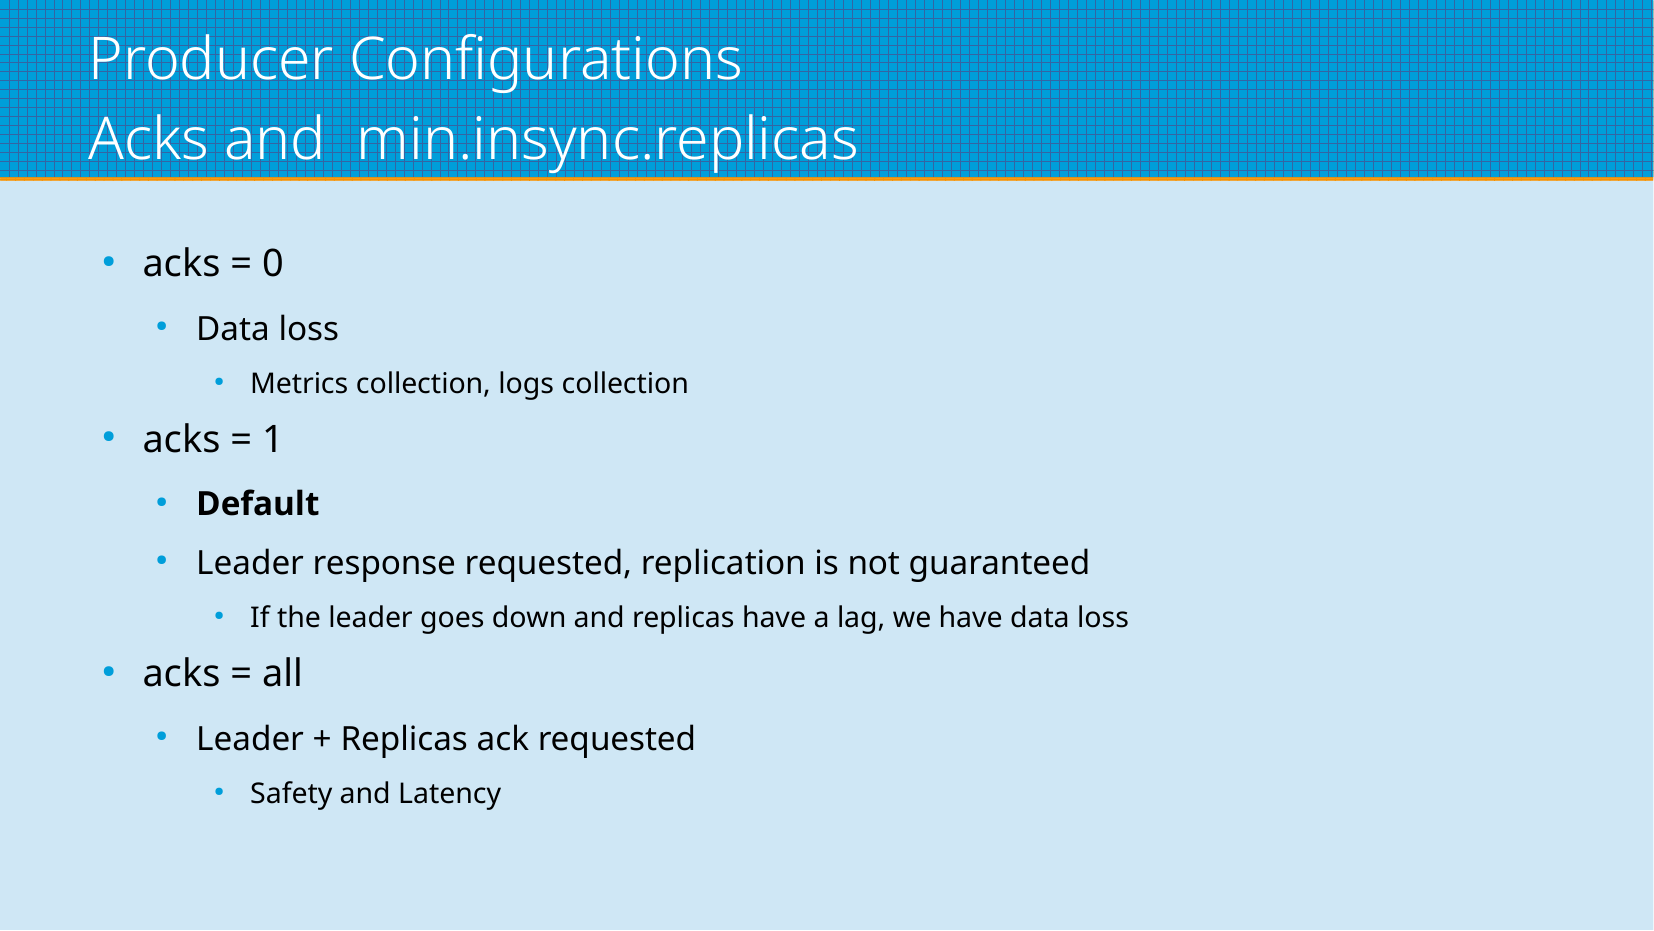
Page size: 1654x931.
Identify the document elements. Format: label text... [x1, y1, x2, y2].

list acks = 0 Data loss Metrics collection, logs collection acks = 1 Default Leader response requested, replication is not guaranteed If the leader goes down and replicas have a lag, we have data loss acks = all Leader + Replicas ack requested Safety and Latency [88, 236, 1565, 813]
title Producer Configurations Acks and min.insync.replicas [88, 14, 1565, 178]
